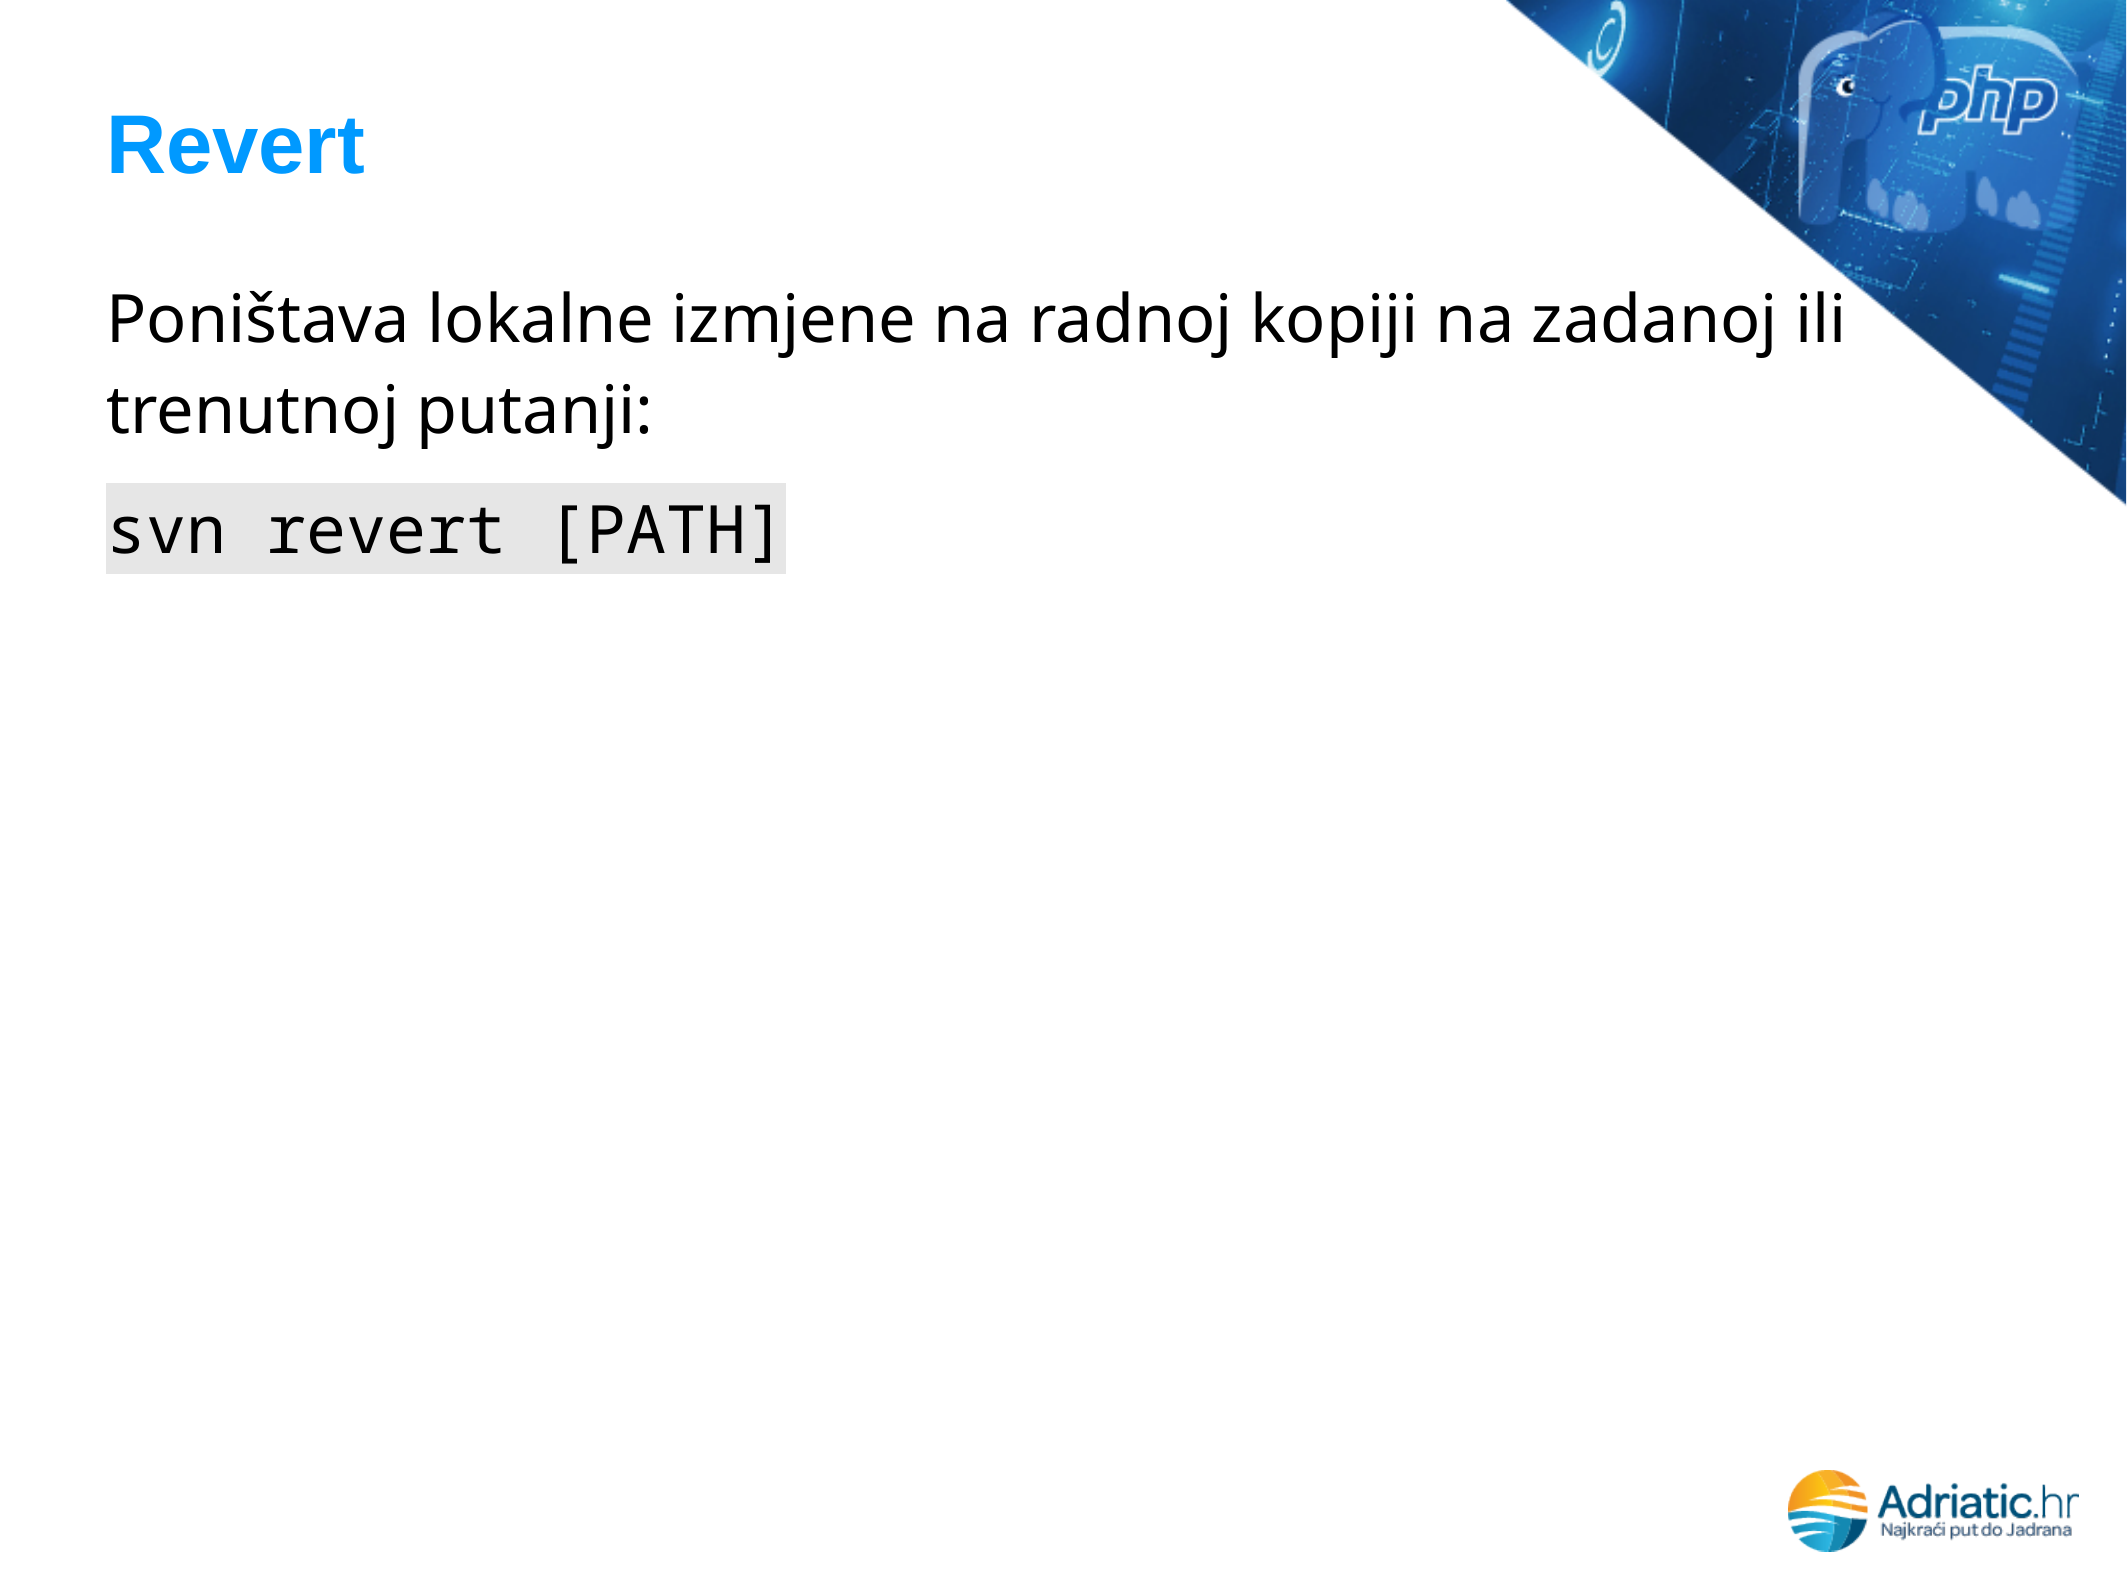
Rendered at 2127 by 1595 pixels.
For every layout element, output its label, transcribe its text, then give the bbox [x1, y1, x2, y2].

picture [1505, 0, 2127, 625]
picture [1788, 1470, 2079, 1552]
title Revert [106, 70, 1630, 219]
list Poništava lokalne izmjene na radnoj kopiji na zadanoj ili trenutnoj putanji: svn revert [PATH] [106, 271, 2020, 1453]
